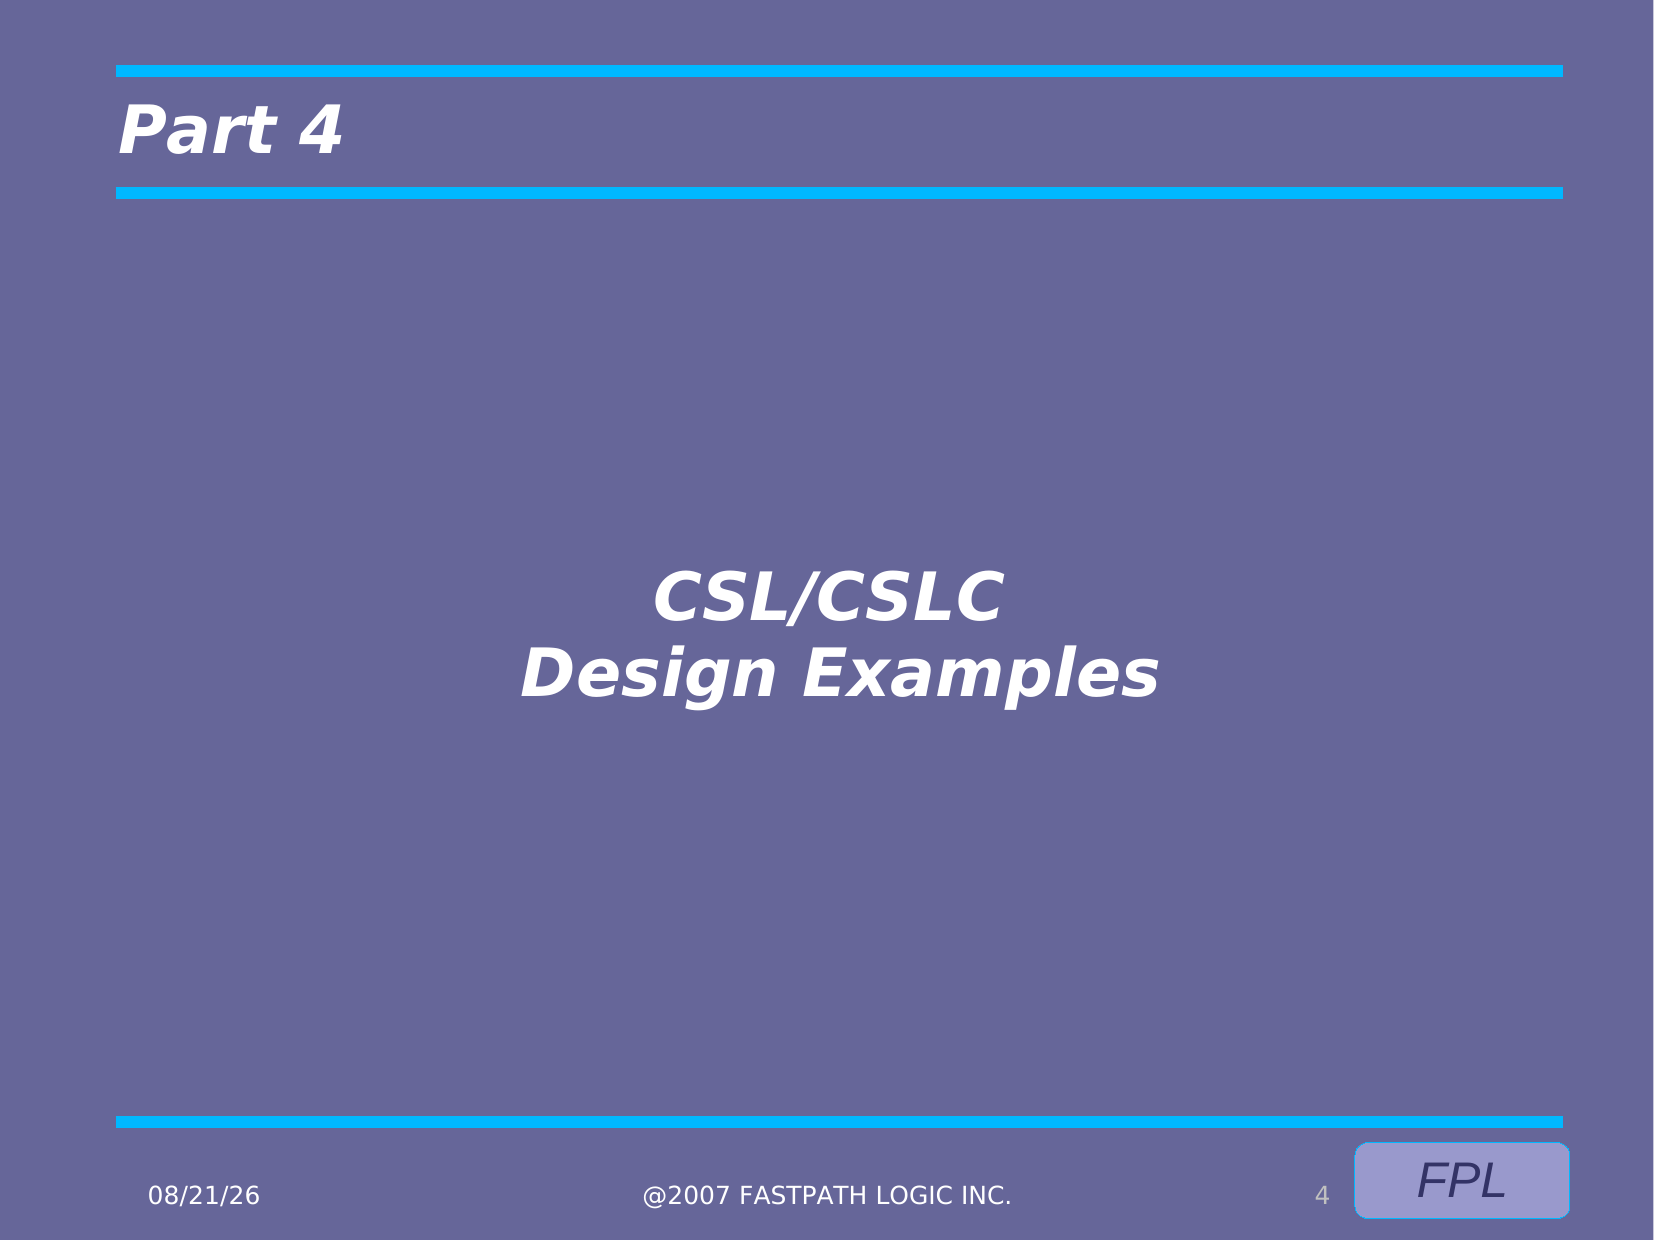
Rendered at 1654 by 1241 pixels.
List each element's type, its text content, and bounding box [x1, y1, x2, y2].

list CSL/CSLC Design Examples [121, 322, 1561, 1118]
title Part 4 [118, 41, 1531, 219]
